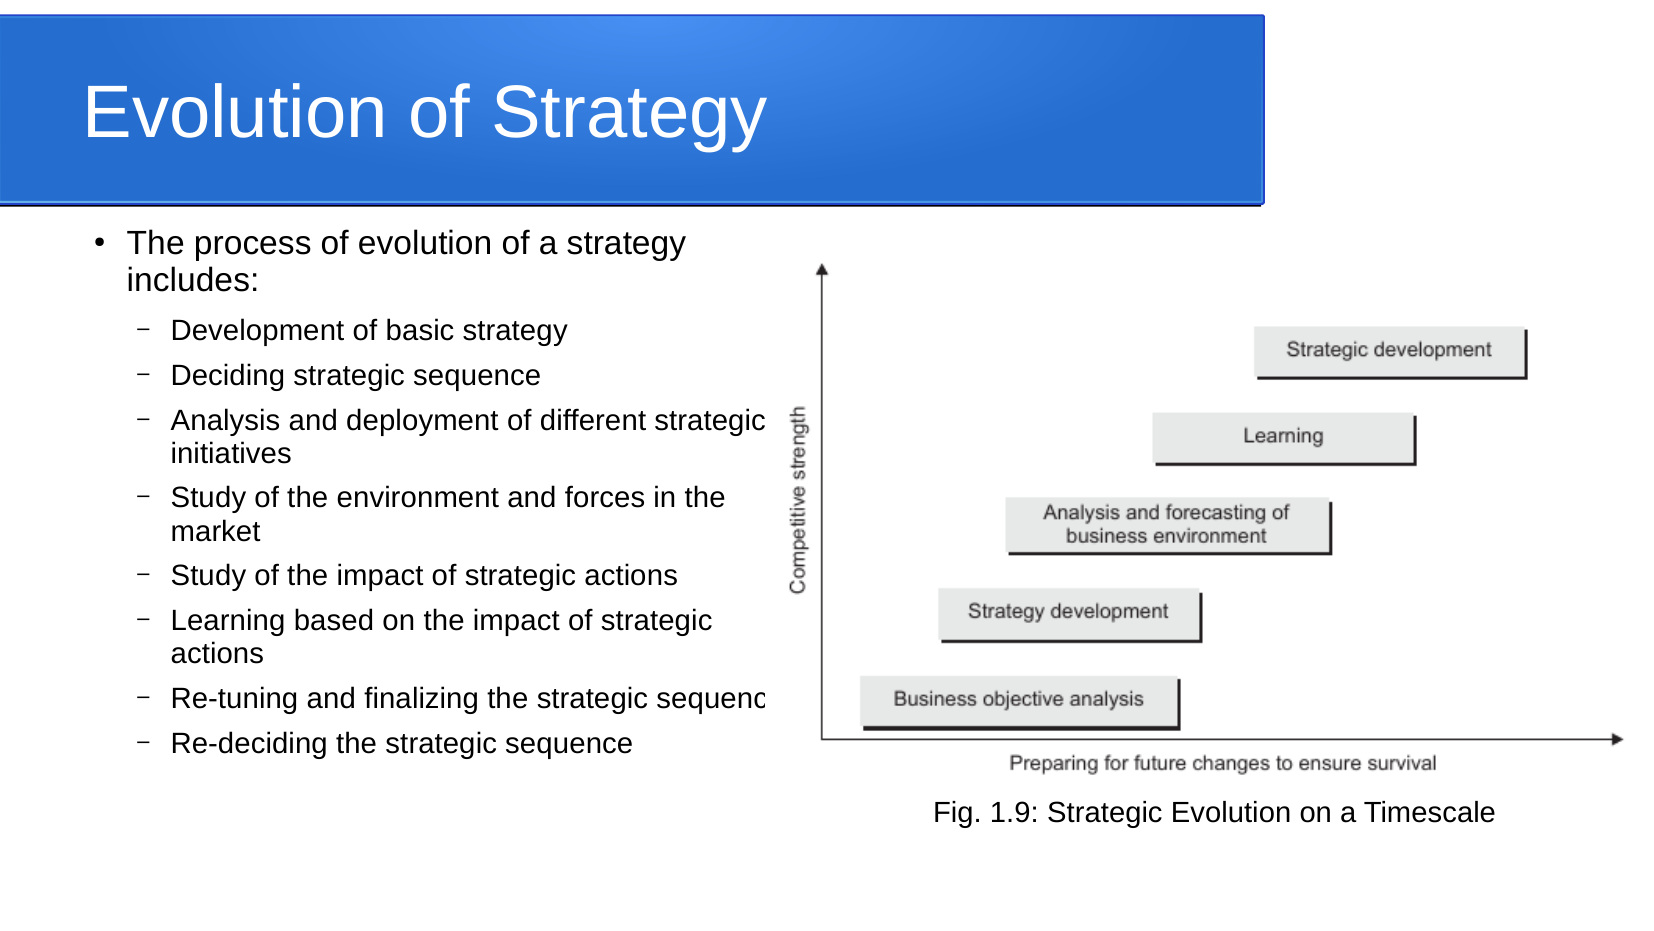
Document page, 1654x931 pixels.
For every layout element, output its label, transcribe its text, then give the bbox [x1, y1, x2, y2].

text_box Fig. 1.9: Strategic Evolution on a Timescale [900, 788, 1531, 856]
title Evolution of Strategy [82, 35, 1235, 189]
list The process of evolution of a strategy includes: Development of basic strategy Deciding strategic sequence Analysis and deployment of different strategic initiatives Study of the environment and forces in the market Study of the impact of strategic actions Learning based on the impact of strategic actions Re-tuning and finalizing the strategic sequence Re-deciding the strategic sequence [82, 224, 809, 764]
picture [765, 239, 1639, 789]
